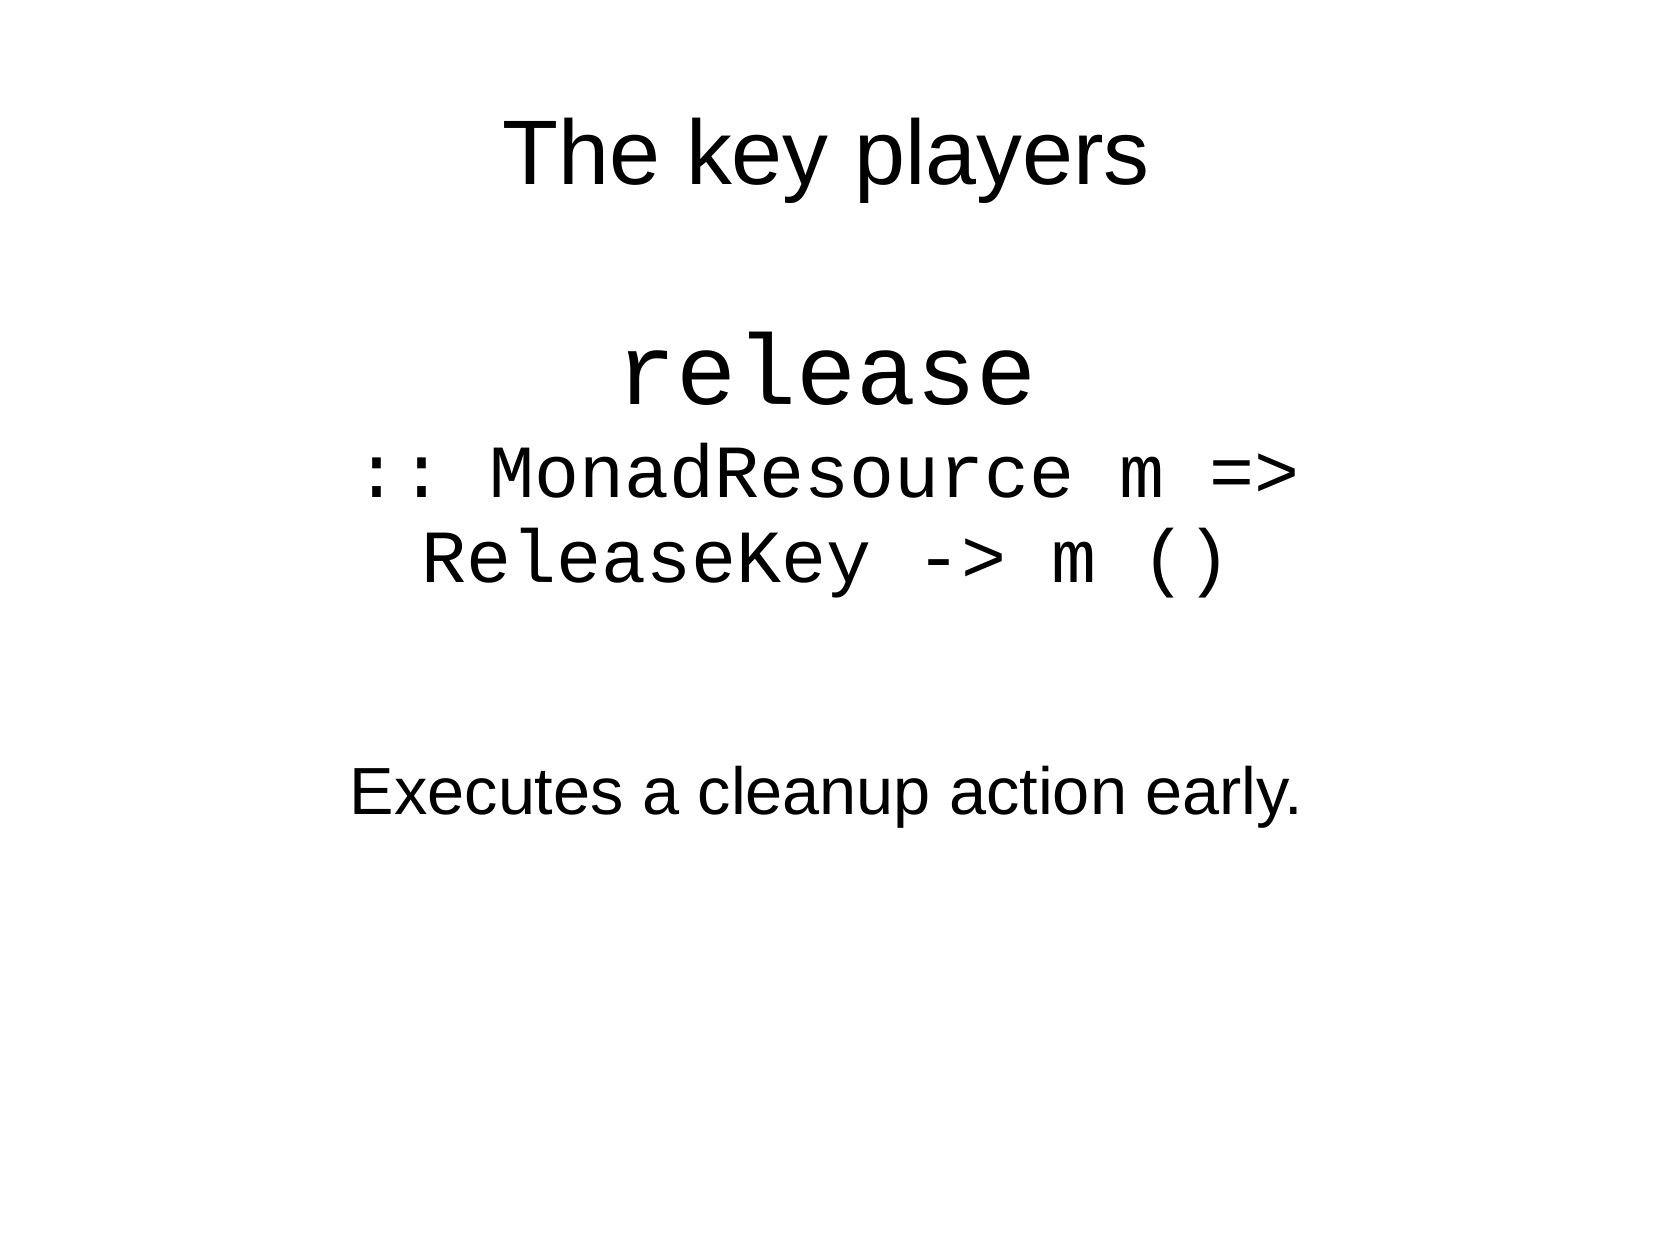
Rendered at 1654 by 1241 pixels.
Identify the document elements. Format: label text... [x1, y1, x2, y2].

subtitle release :: MonadResource m => ReleaseKey -> m () Executes a cleanup action early. [82, 290, 1571, 1010]
title The key players [82, 49, 1571, 257]
